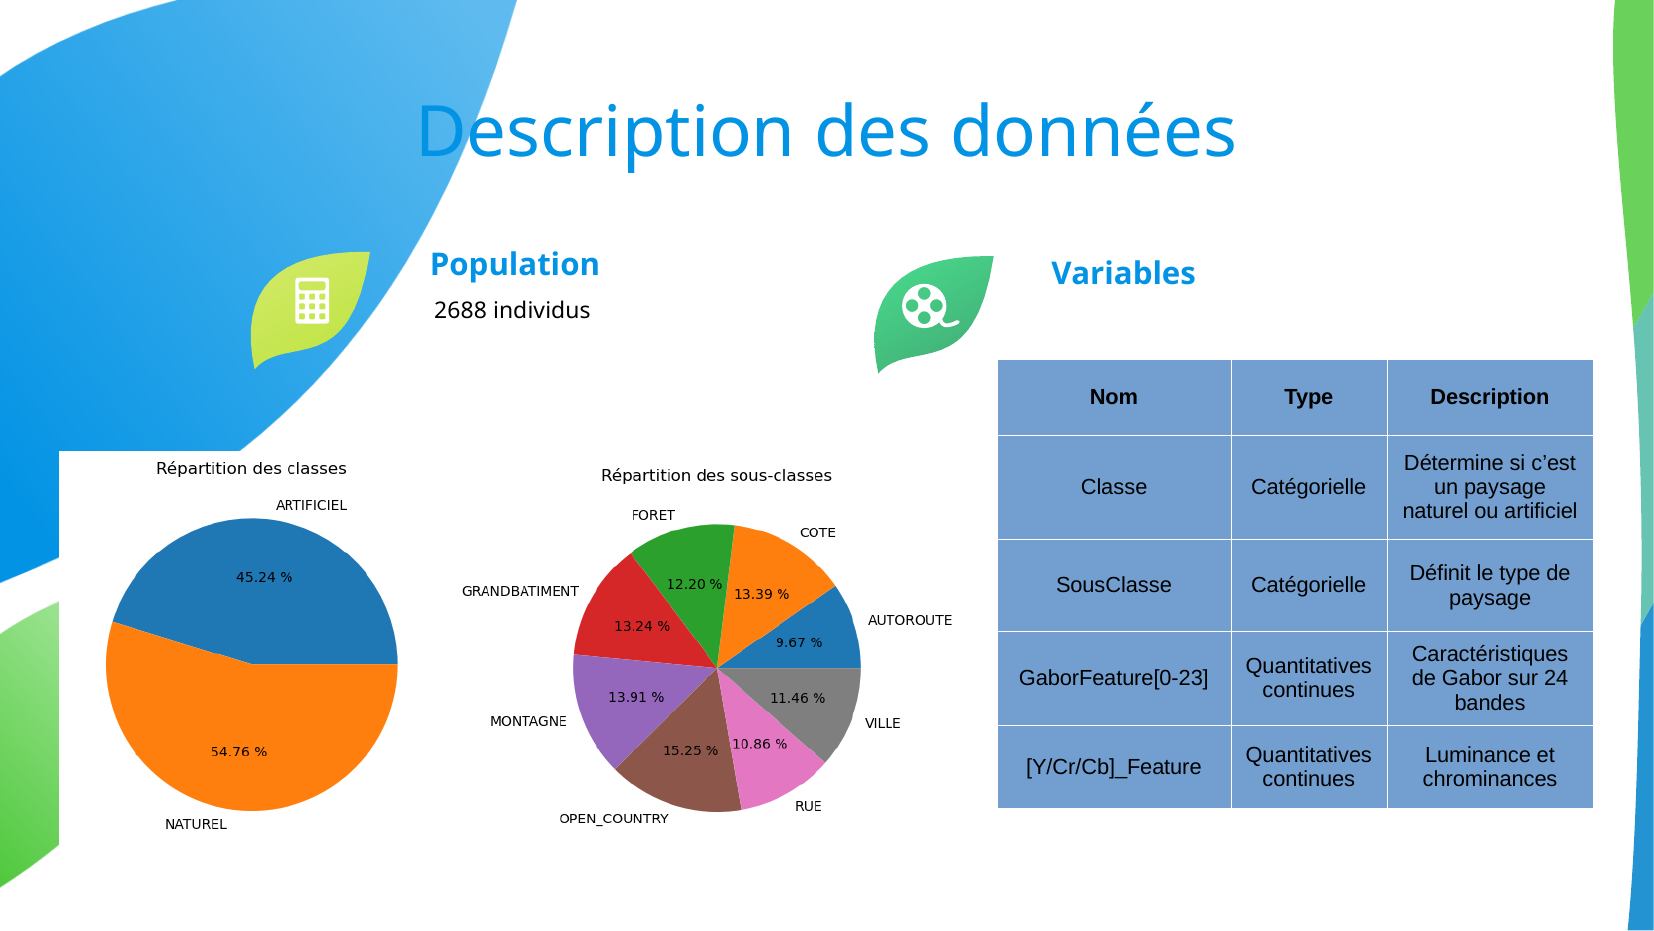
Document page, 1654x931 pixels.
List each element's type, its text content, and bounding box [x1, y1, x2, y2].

table_cell Quantitatives continues [1232, 632, 1387, 725]
table_cell Classe [998, 436, 1231, 539]
table_cell [Y/Cr/Cb]_Feature [998, 726, 1231, 808]
table_header Type [1232, 360, 1387, 435]
text_box [874, 256, 994, 374]
table_header Nom [998, 360, 1231, 435]
table_cell GaborFeature[0-23] [998, 632, 1231, 725]
table_cell Quantitatives continues [1232, 726, 1387, 808]
table_cell Luminance et chrominances [1388, 726, 1593, 808]
table_cell Détermine si c’est un paysage naturel ou artificiel [1388, 436, 1593, 539]
table_cell Catégorielle [1232, 540, 1387, 631]
text_box Description des données [0, 78, 1654, 178]
text_box [250, 251, 371, 370]
table_cell Définit le type de paysage [1388, 540, 1593, 631]
text_box Variables [1036, 245, 1267, 299]
table_header Description [1388, 360, 1593, 435]
picture [0, 0, 517, 78]
table_cell Caractéristiques de Gabor sur 24 bandes [1388, 632, 1593, 725]
text_box 2688 individus [419, 288, 700, 331]
table_cell SousClasse [998, 540, 1231, 631]
picture [0, 178, 962, 891]
text_box Population [414, 236, 645, 290]
table_cell Catégorielle [1232, 436, 1387, 539]
